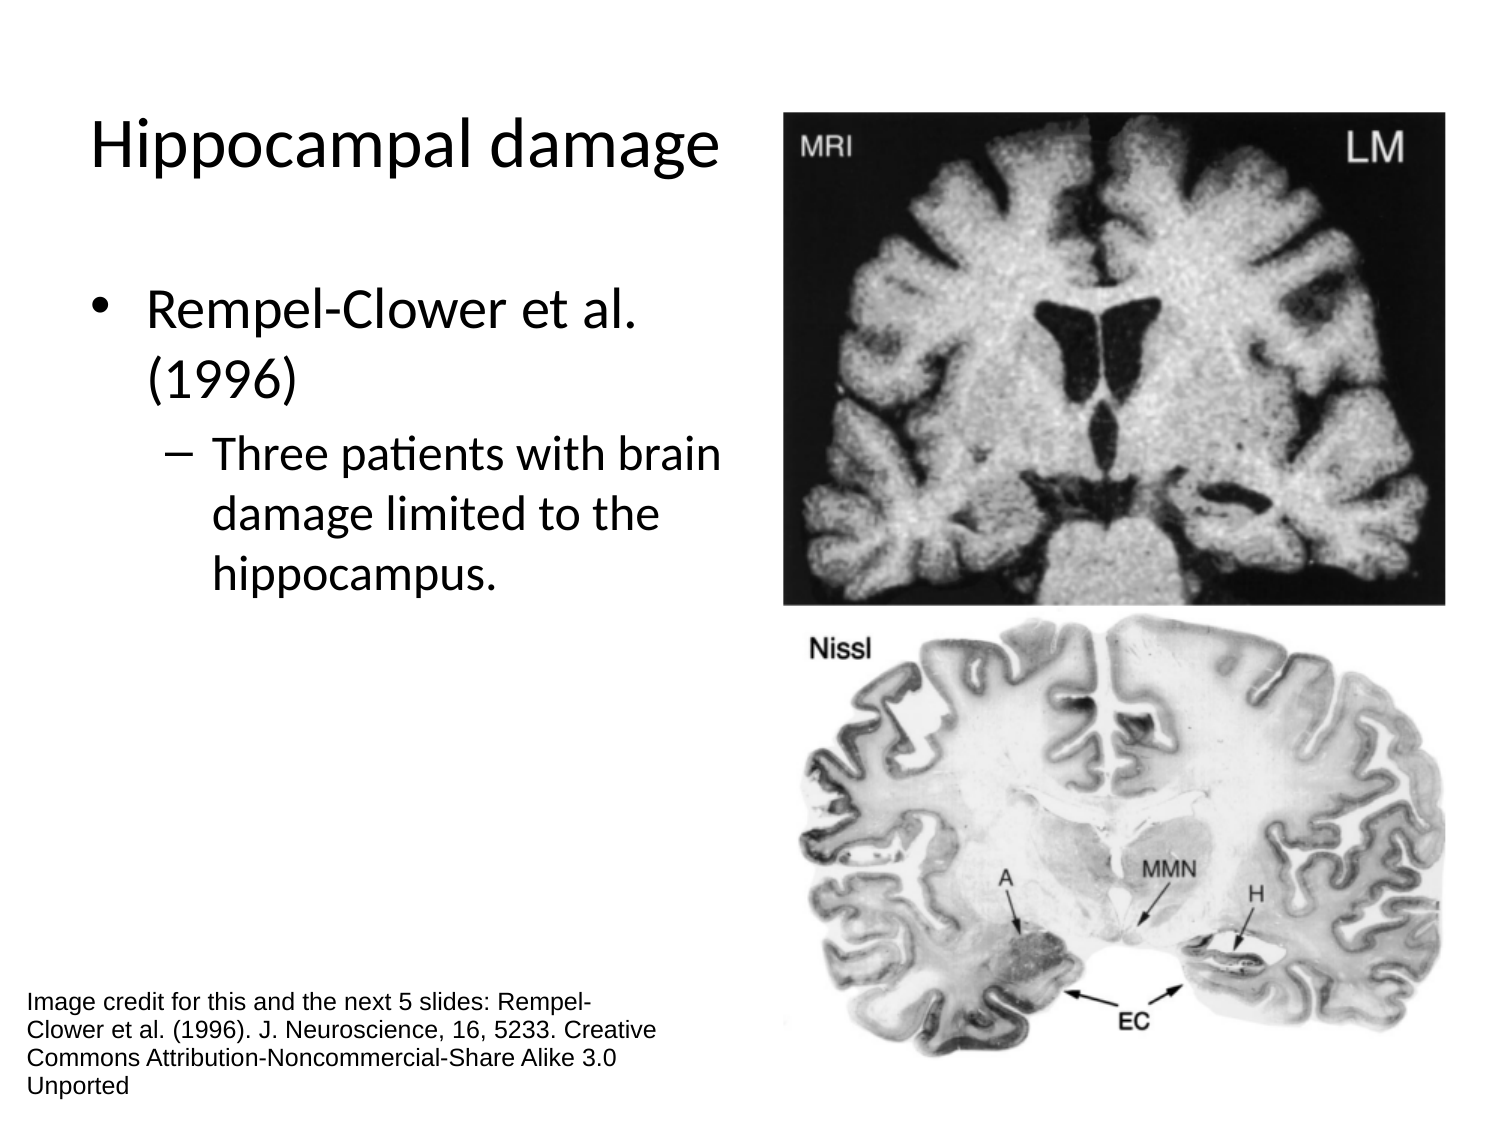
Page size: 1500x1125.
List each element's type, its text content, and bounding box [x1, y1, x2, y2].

title Hippocampal damage [75, 45, 738, 233]
list Rempel-Clower et al. (1996) Three patients with brain damage limited to the hippocampus. [75, 262, 685, 980]
text_box Image credit for this and the next 5 slides: Rempel-Clower et al. (1996). J. Neuroscience, 16, 5233. Creative Commons Attribution-Noncommercial-Share Alike 3.0 Unported [11, 980, 686, 1109]
picture [685, 105, 1500, 1077]
